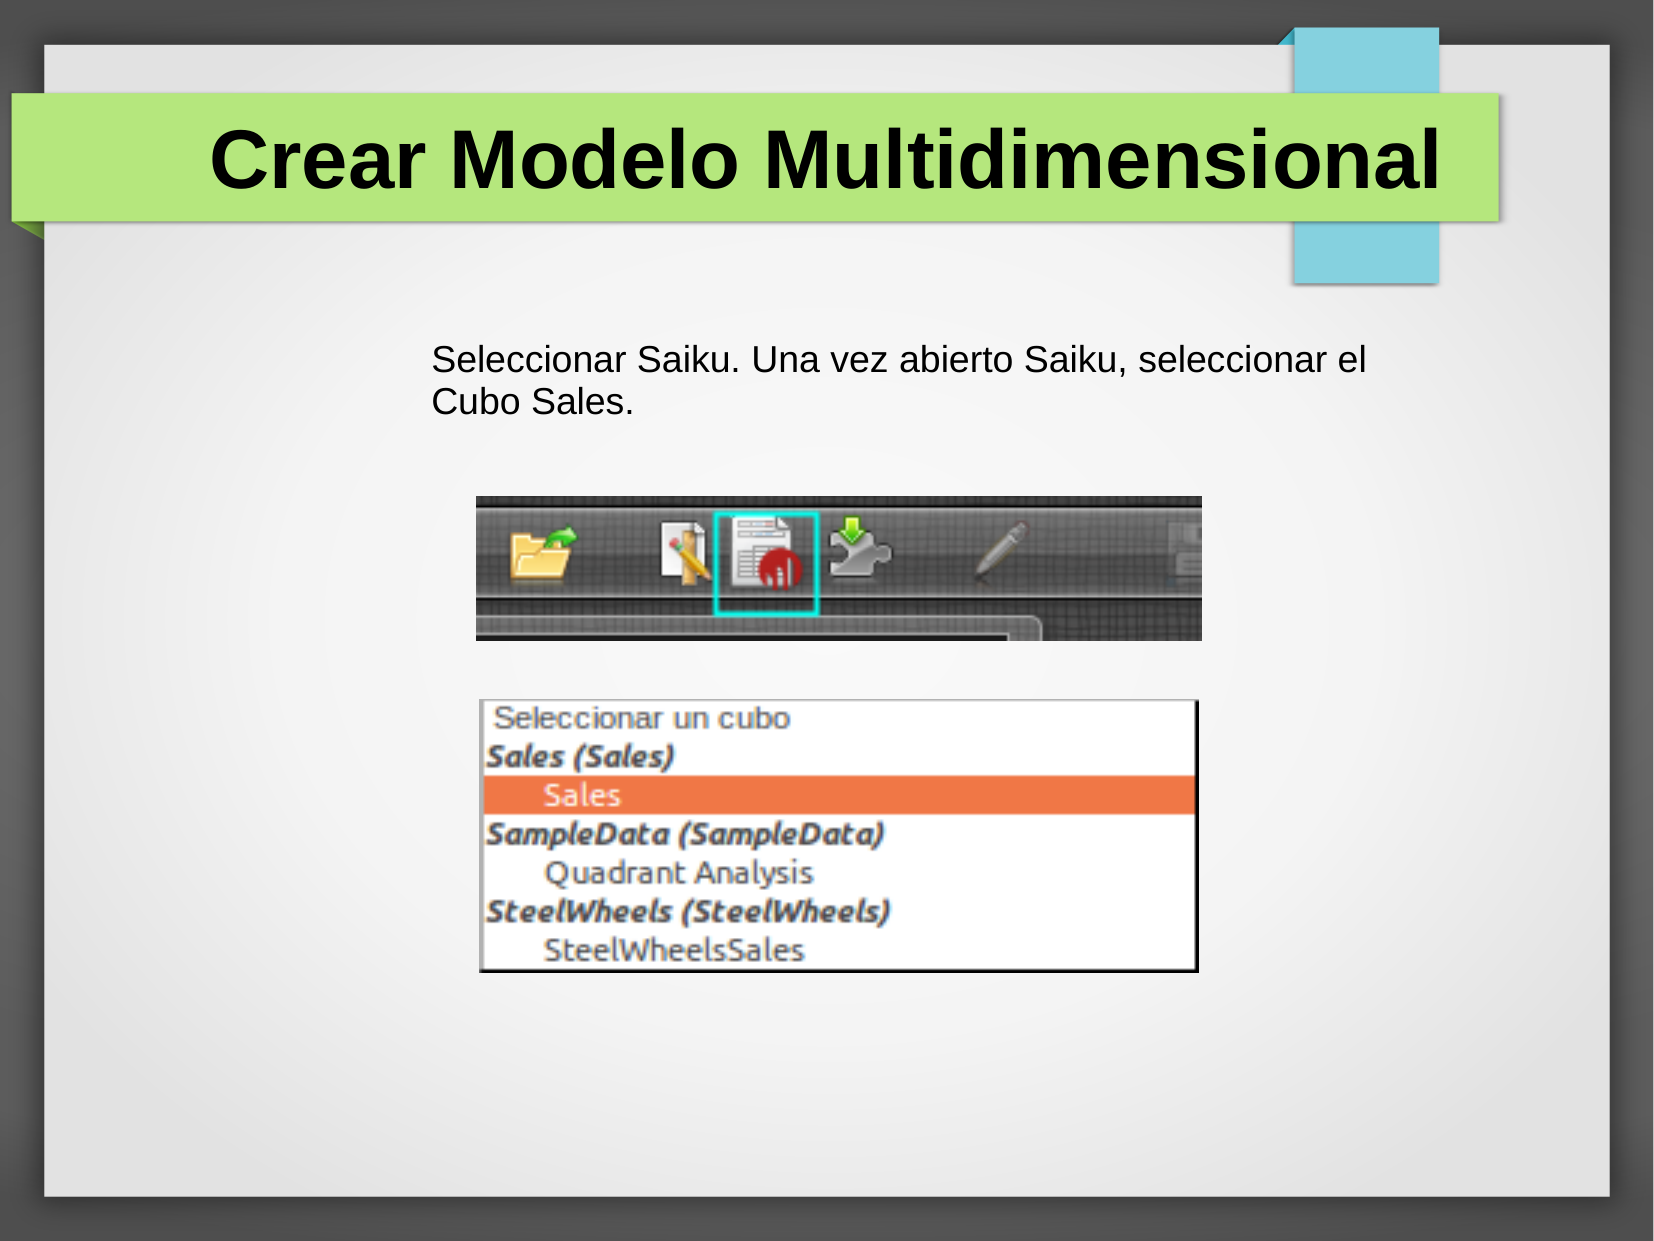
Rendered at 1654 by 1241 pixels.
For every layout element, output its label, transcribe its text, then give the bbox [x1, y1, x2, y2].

picture [0, 0, 1654, 1241]
title Crear Modelo Multidimensional [70, 106, 1583, 213]
text_box Seleccionar Saiku. Una vez abierto Saiku, seleccionar el Cubo Sales. [416, 331, 1393, 430]
